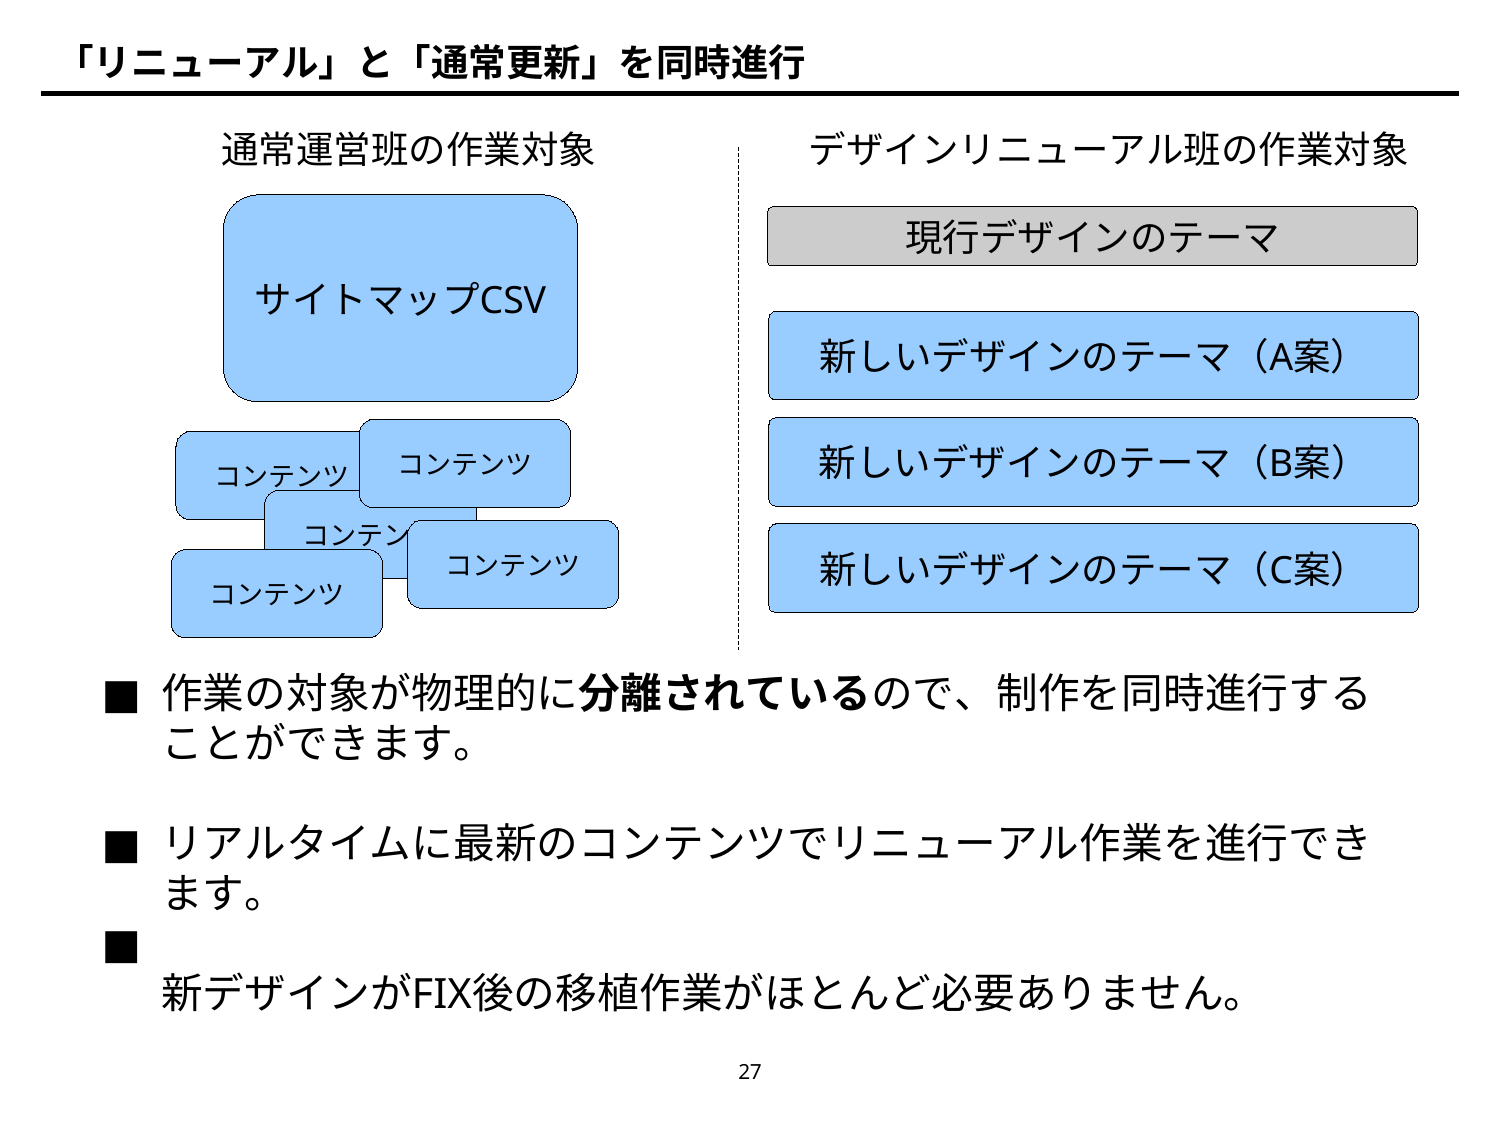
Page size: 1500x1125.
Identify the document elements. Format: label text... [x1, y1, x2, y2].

text_box デザインリニューアル班の作業対象 [794, 118, 1386, 178]
text_box 現行デザインのテーマ [767, 206, 1418, 266]
text_box 新しいデザインのテーマ（C案） [768, 523, 1419, 613]
text_box コンテンツ [264, 490, 477, 579]
text_box 新しいデザインのテーマ（B案） [768, 417, 1419, 507]
text_box コンテンツ [407, 520, 619, 609]
text_box 新しいデザインのテーマ（A案） [768, 311, 1419, 400]
title 「リニューアル」と「通常更新」を同時進行 [41, 33, 1459, 87]
text_box 作業の対象が物理的に分離されているので、制作を同時進行することができます。 リアルタイムに最新のコンテンツでリニューアル作業を進行できます。 新デザインがFIX後の移植作業がほとんど必要ありません。 [146, 659, 1418, 1125]
text_box コンテンツ [359, 419, 571, 508]
text_box 通常運営班の作業対象 [206, 118, 612, 178]
text_box コンテンツ [171, 549, 383, 638]
text_box ■ ■ ■ [86, 659, 146, 975]
text_box サイトマップCSV [223, 194, 578, 402]
text_box コンテンツ [175, 431, 359, 520]
